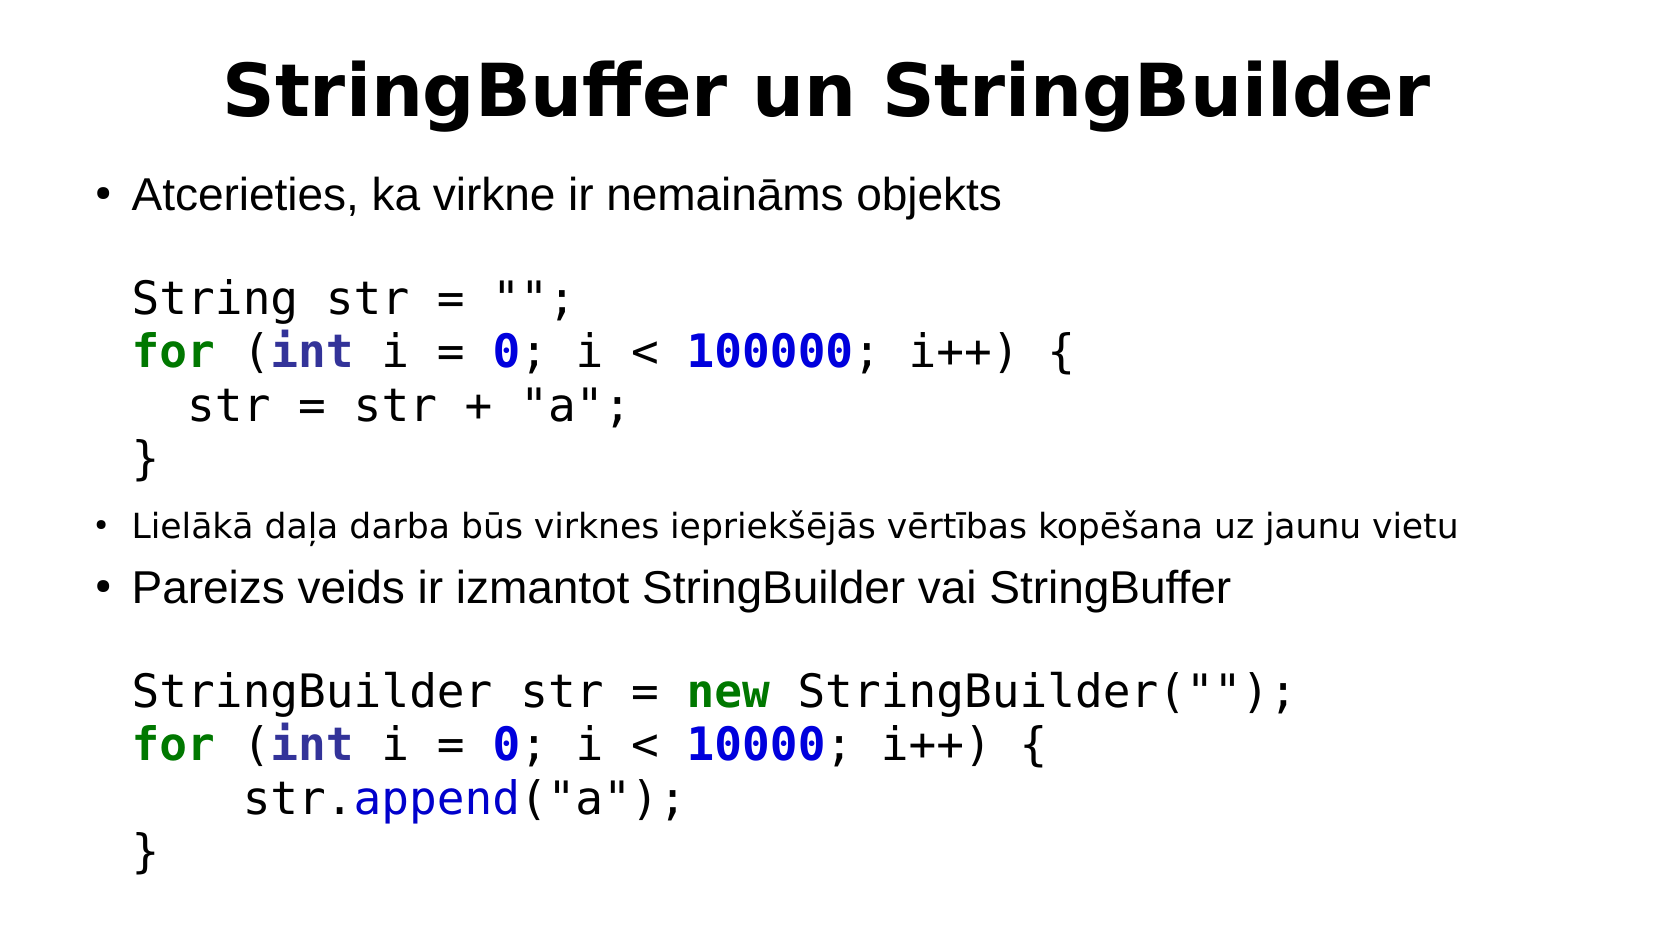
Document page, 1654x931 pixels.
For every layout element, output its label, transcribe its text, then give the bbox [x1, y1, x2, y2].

title StringBuffer un StringBuilder [82, 37, 1571, 147]
list Atcerieties, ka virkne ir nemaināms objekts String str = ""; for (int i = 0; i < 100000; i++) { str = str + "a"; } Lielākā daļa darba būs virknes iepriekšējās vērtības kopēšana uz jaunu vietu Pareizs veids ir izmantot StringBuilder vai StringBuffer StringBuilder str = new StringBuilder(""); for (int i = 0; i < 10000; i++) { str.append("a"); } [82, 168, 1538, 889]
